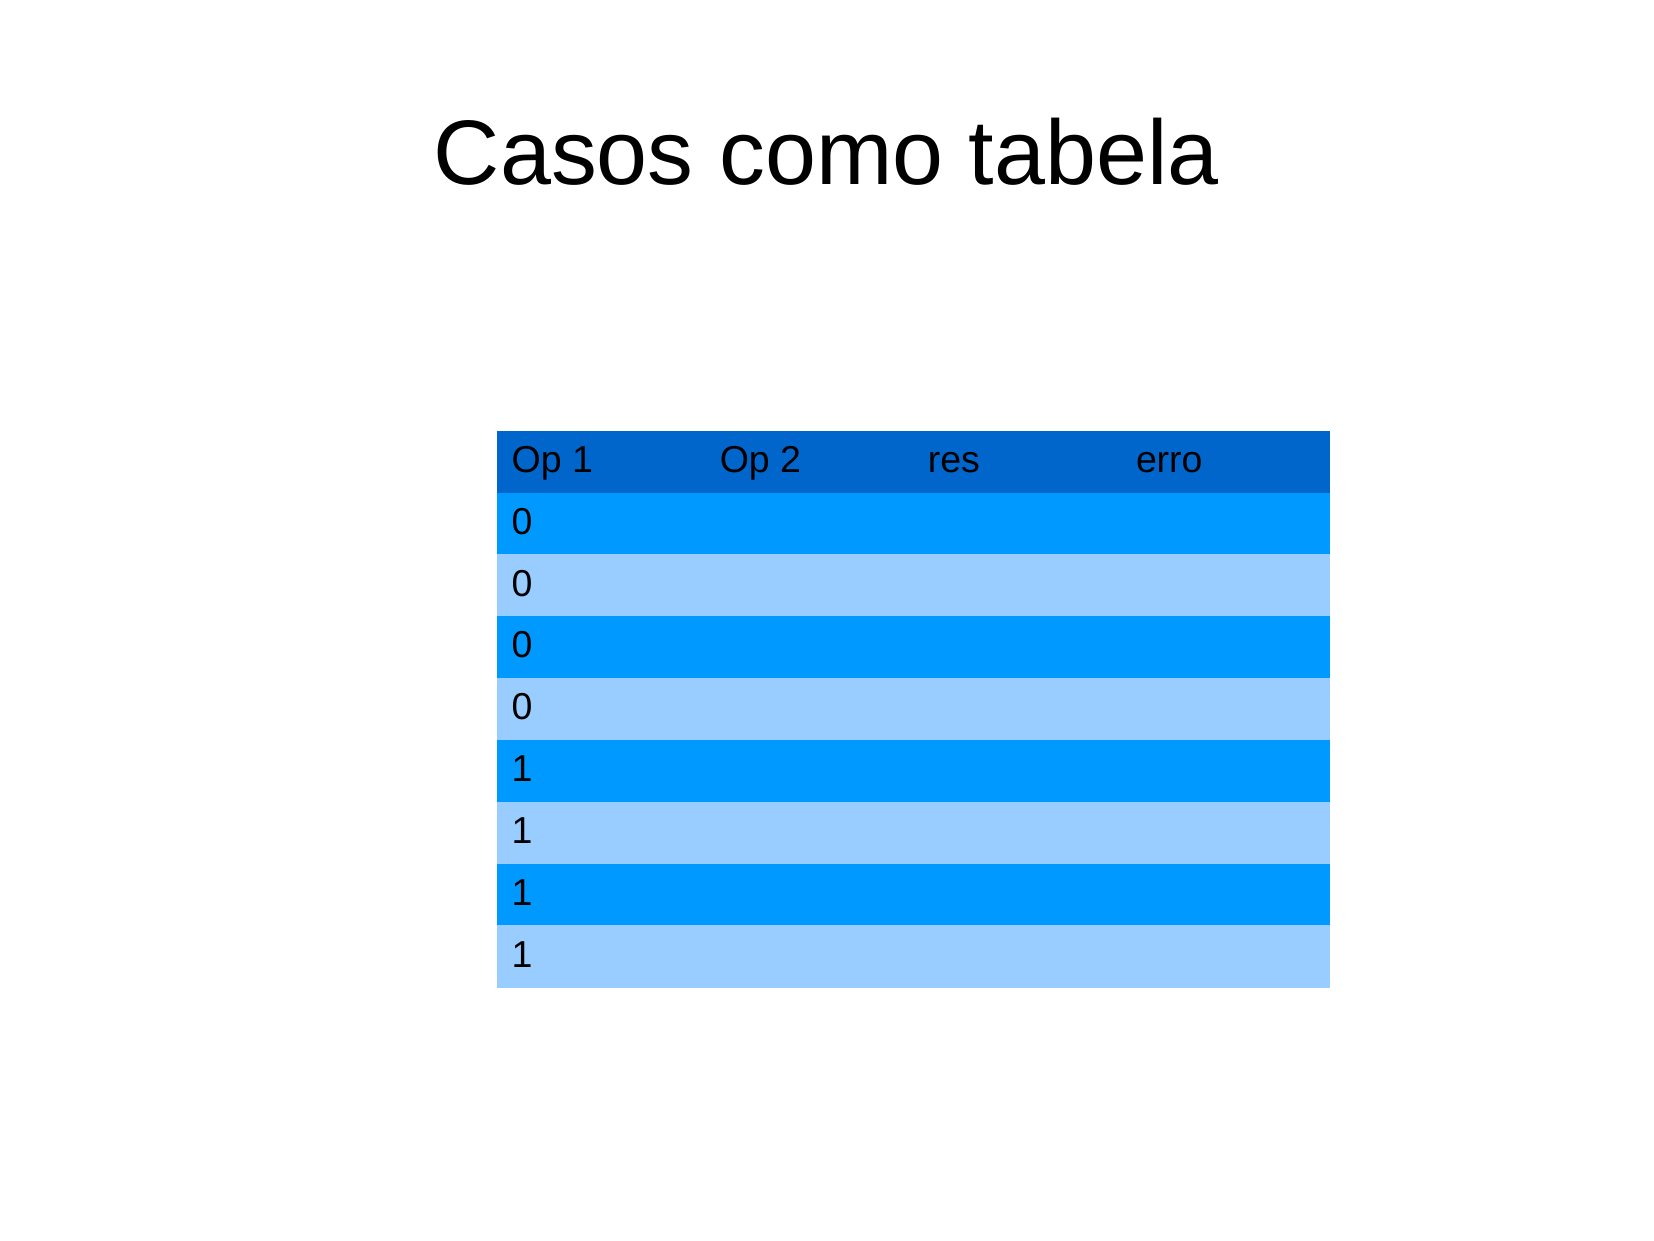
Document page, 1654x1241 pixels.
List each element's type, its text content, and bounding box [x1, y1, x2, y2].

table_cell [1121, 740, 1330, 802]
table_header erro [1121, 431, 1330, 493]
table_cell [913, 554, 1121, 616]
table_cell [1121, 678, 1330, 740]
table_cell 1 [497, 864, 705, 925]
table_cell [913, 925, 1121, 988]
table_cell 1 [497, 802, 705, 864]
table_cell [705, 802, 913, 864]
table_cell [1121, 616, 1330, 678]
table_cell [913, 678, 1121, 740]
title Casos como tabela [82, 49, 1571, 257]
table_cell 0 [497, 554, 705, 616]
table_header Op 2 [705, 431, 913, 493]
table_cell 0 [497, 616, 705, 678]
table_cell [705, 616, 913, 678]
table_cell [913, 616, 1121, 678]
table_cell [913, 864, 1121, 925]
table_cell [1121, 493, 1330, 554]
table_header Op 1 [497, 431, 705, 493]
table_cell 1 [497, 925, 705, 988]
table_cell [913, 493, 1121, 554]
table_cell 0 [497, 493, 705, 554]
table_cell [1121, 802, 1330, 864]
table_cell 0 [497, 678, 705, 740]
table_cell [705, 925, 913, 988]
table_cell 1 [497, 740, 705, 802]
table_cell [705, 864, 913, 925]
table_cell [705, 678, 913, 740]
table_cell [1121, 925, 1330, 988]
table_cell [705, 493, 913, 554]
table_cell [913, 802, 1121, 864]
table_cell [705, 554, 913, 616]
table_header res [913, 431, 1121, 493]
table_cell [913, 740, 1121, 802]
table_cell [1121, 554, 1330, 616]
table_cell [705, 740, 913, 802]
table_cell [1121, 864, 1330, 925]
